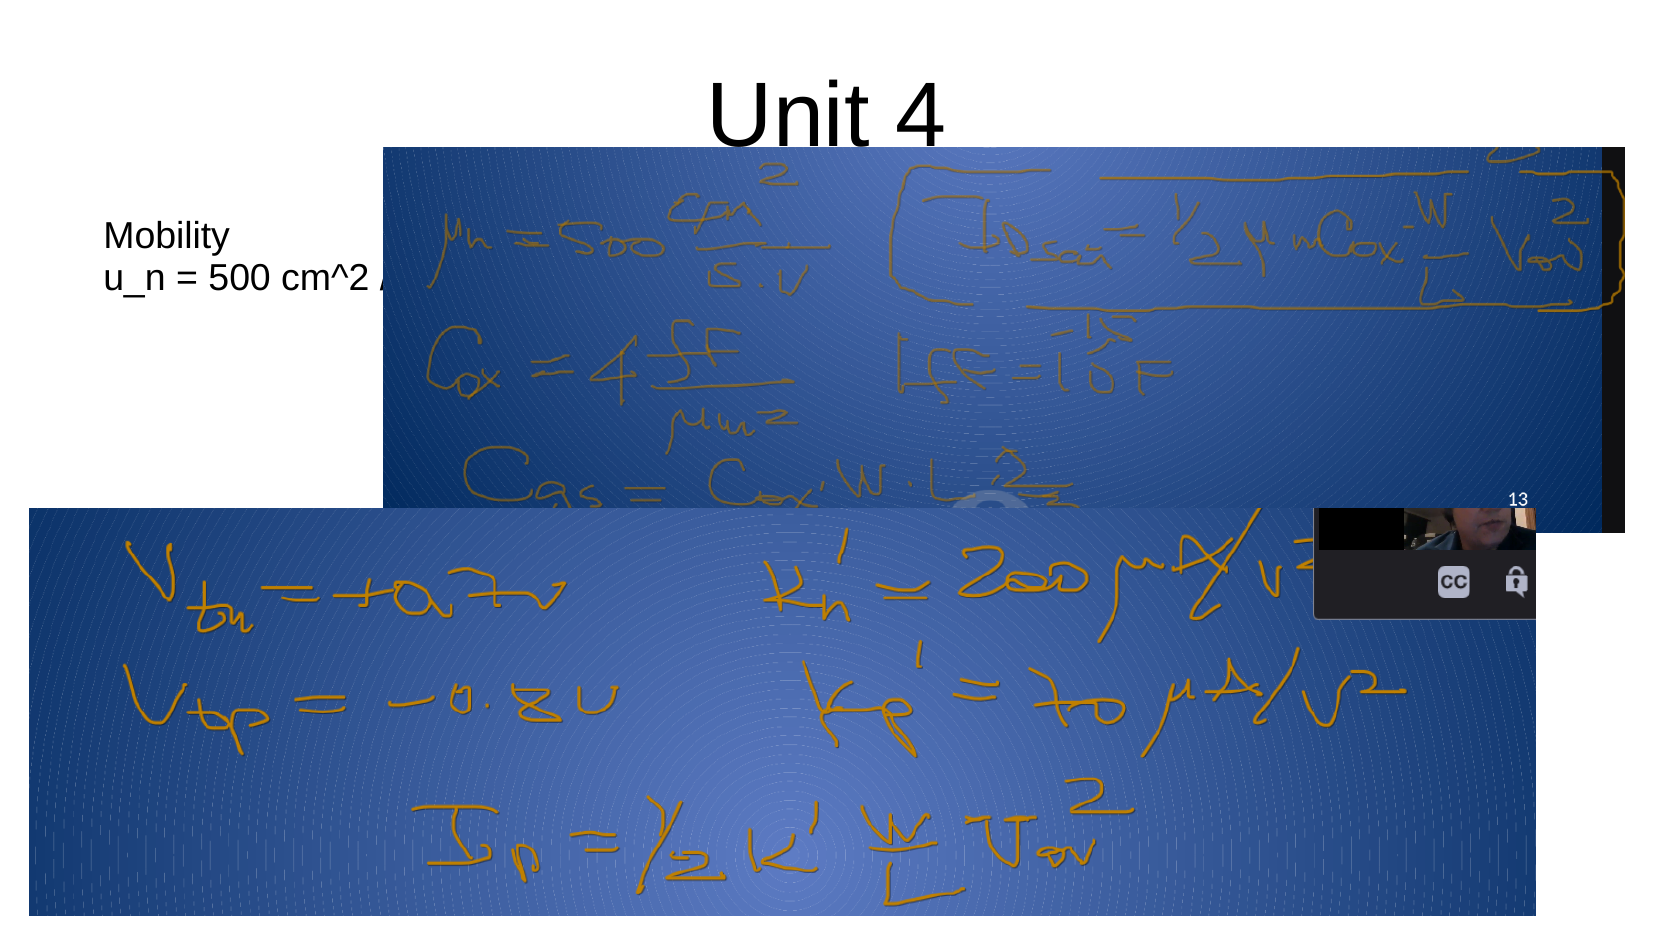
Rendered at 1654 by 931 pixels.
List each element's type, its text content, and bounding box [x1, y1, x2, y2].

title Unit 4 [82, 37, 1571, 193]
text_box Mobility u_n = 500 cm^2 / (V*S) [88, 206, 383, 306]
picture [29, 147, 1625, 916]
